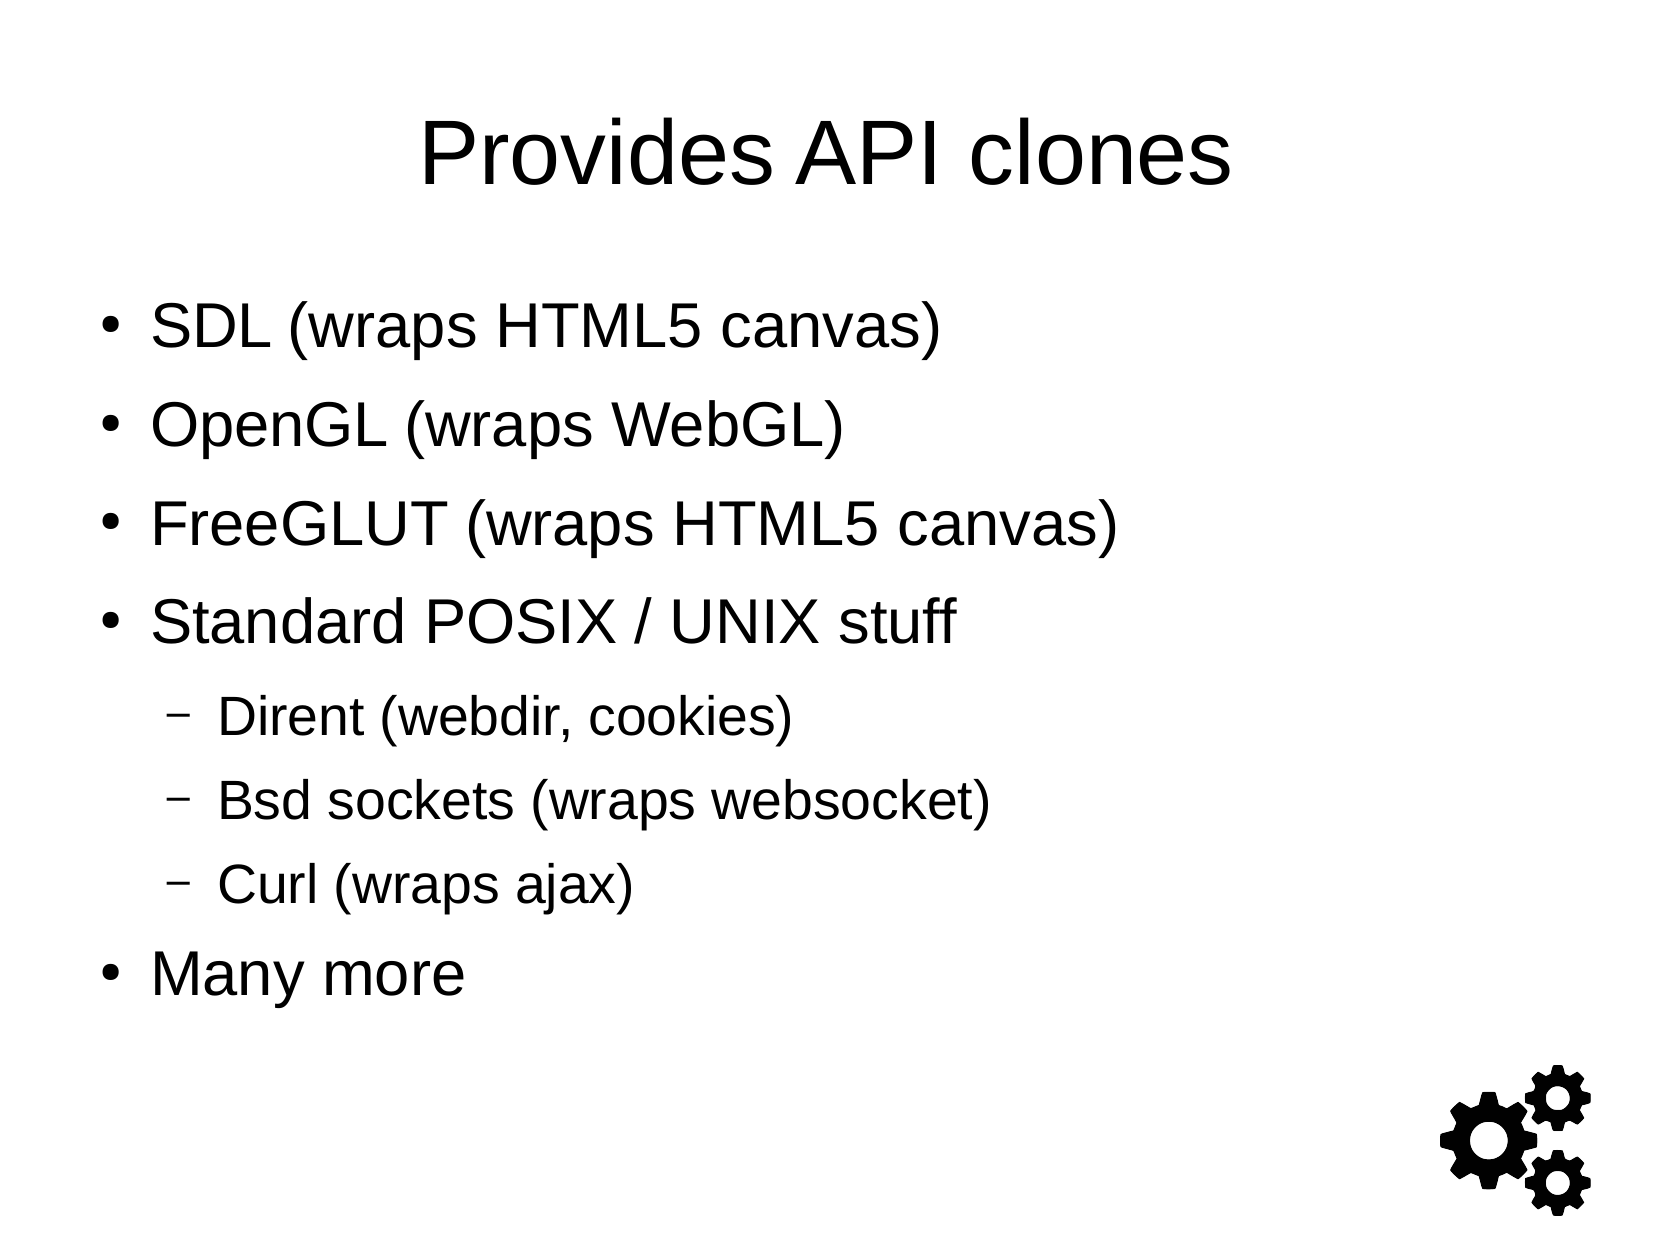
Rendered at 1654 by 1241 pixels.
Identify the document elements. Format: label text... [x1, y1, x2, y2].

list SDL (wraps HTML5 canvas) OpenGL (wraps WebGL) FreeGLUT (wraps HTML5 canvas) Standard POSIX / UNIX stuff Dirent (webdir, cookies) Bsd sockets (wraps websocket) Curl (wraps ajax) Many more [82, 290, 1571, 1010]
title Provides API clones [82, 49, 1571, 257]
picture [1440, 1065, 1591, 1216]
